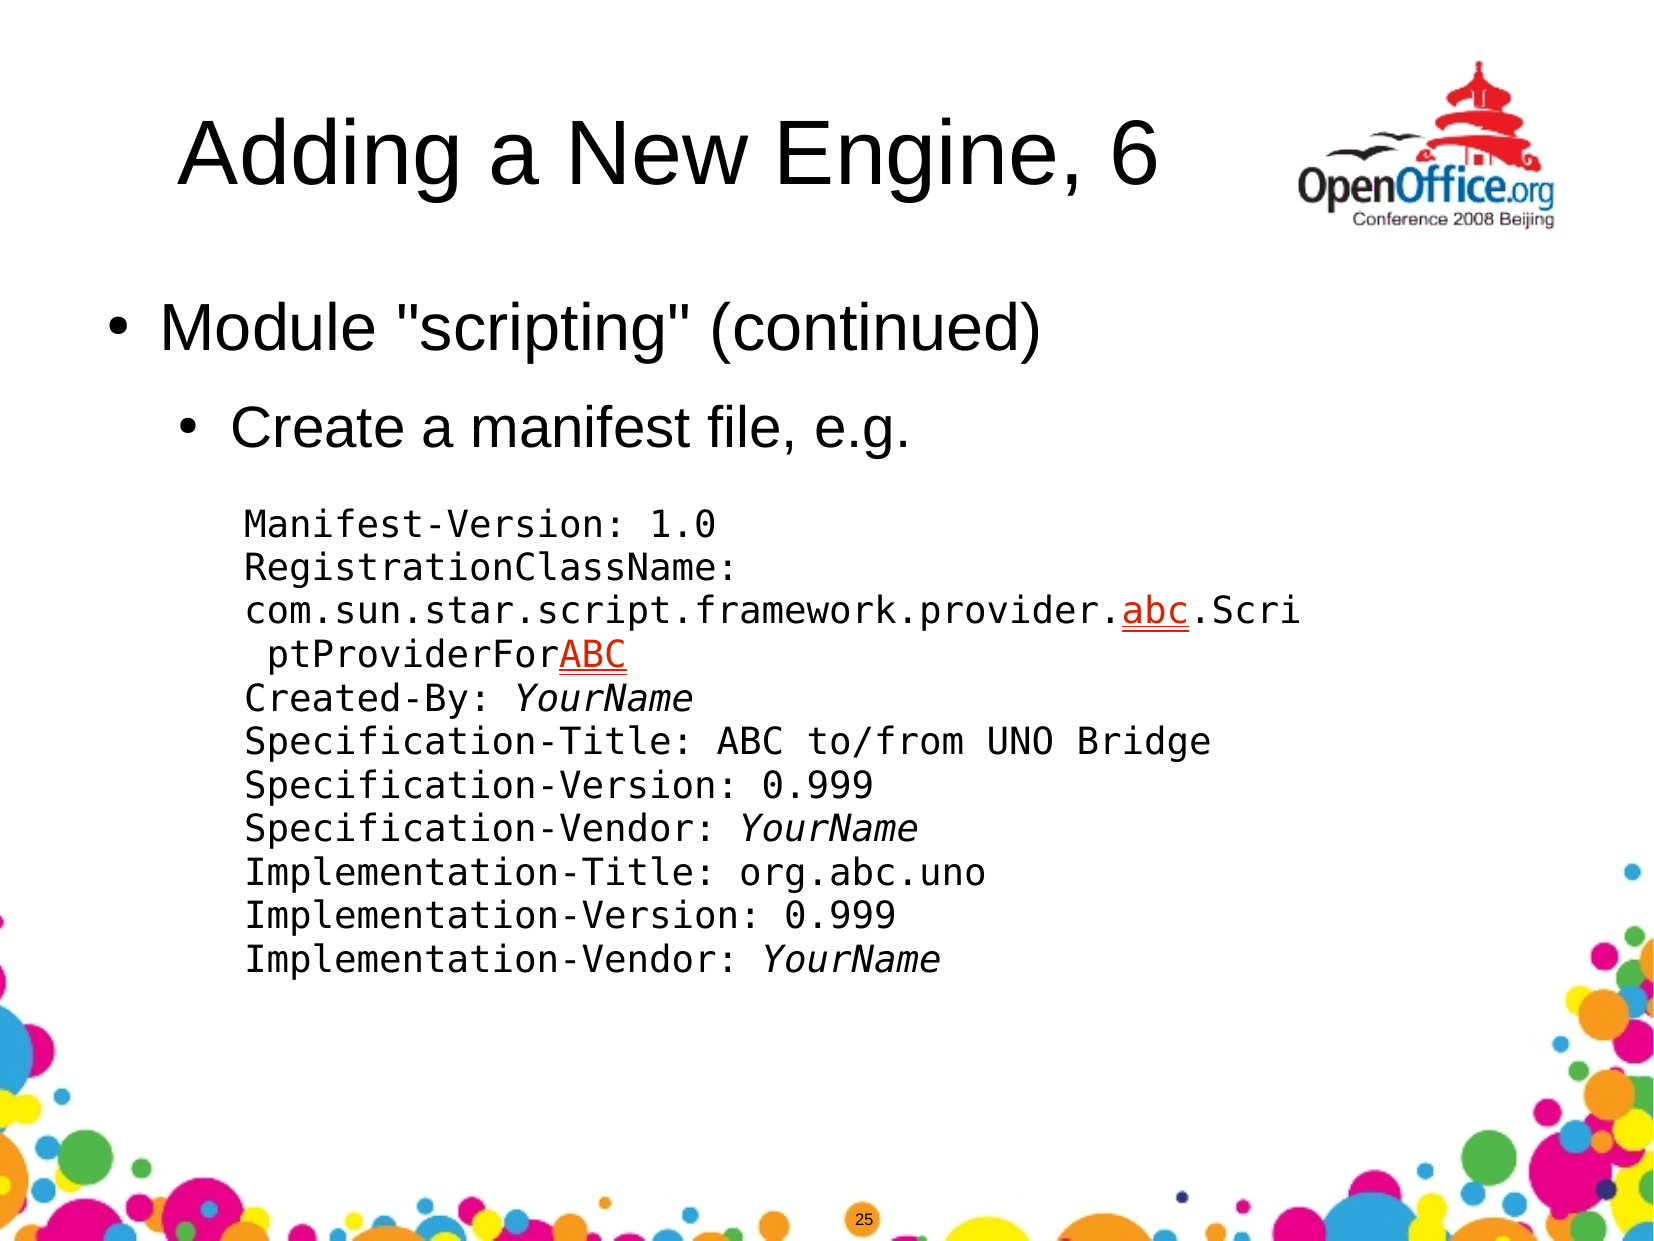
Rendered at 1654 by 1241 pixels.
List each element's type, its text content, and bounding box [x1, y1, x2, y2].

list Module "scripting" (continued) Create a manifest file, e.g. [88, 290, 1577, 1109]
picture [1285, 51, 1569, 250]
title Adding a New Engine, 6 [82, 49, 1258, 257]
text_box Manifest-Version: 1.0 RegistrationClassName: com.sun.star.script.framework.provider.abc.Scri ptProviderForABC Created-By: YourName Specification-Title: ABC to/from UNO Bridge Specification-Version: 0.999 Specification-Vendor: YourName Implementation-Title: org.abc.uno Implementation-Version: 0.999 Implementation-Vendor: YourName [229, 494, 1350, 989]
picture [0, 810, 1654, 1241]
